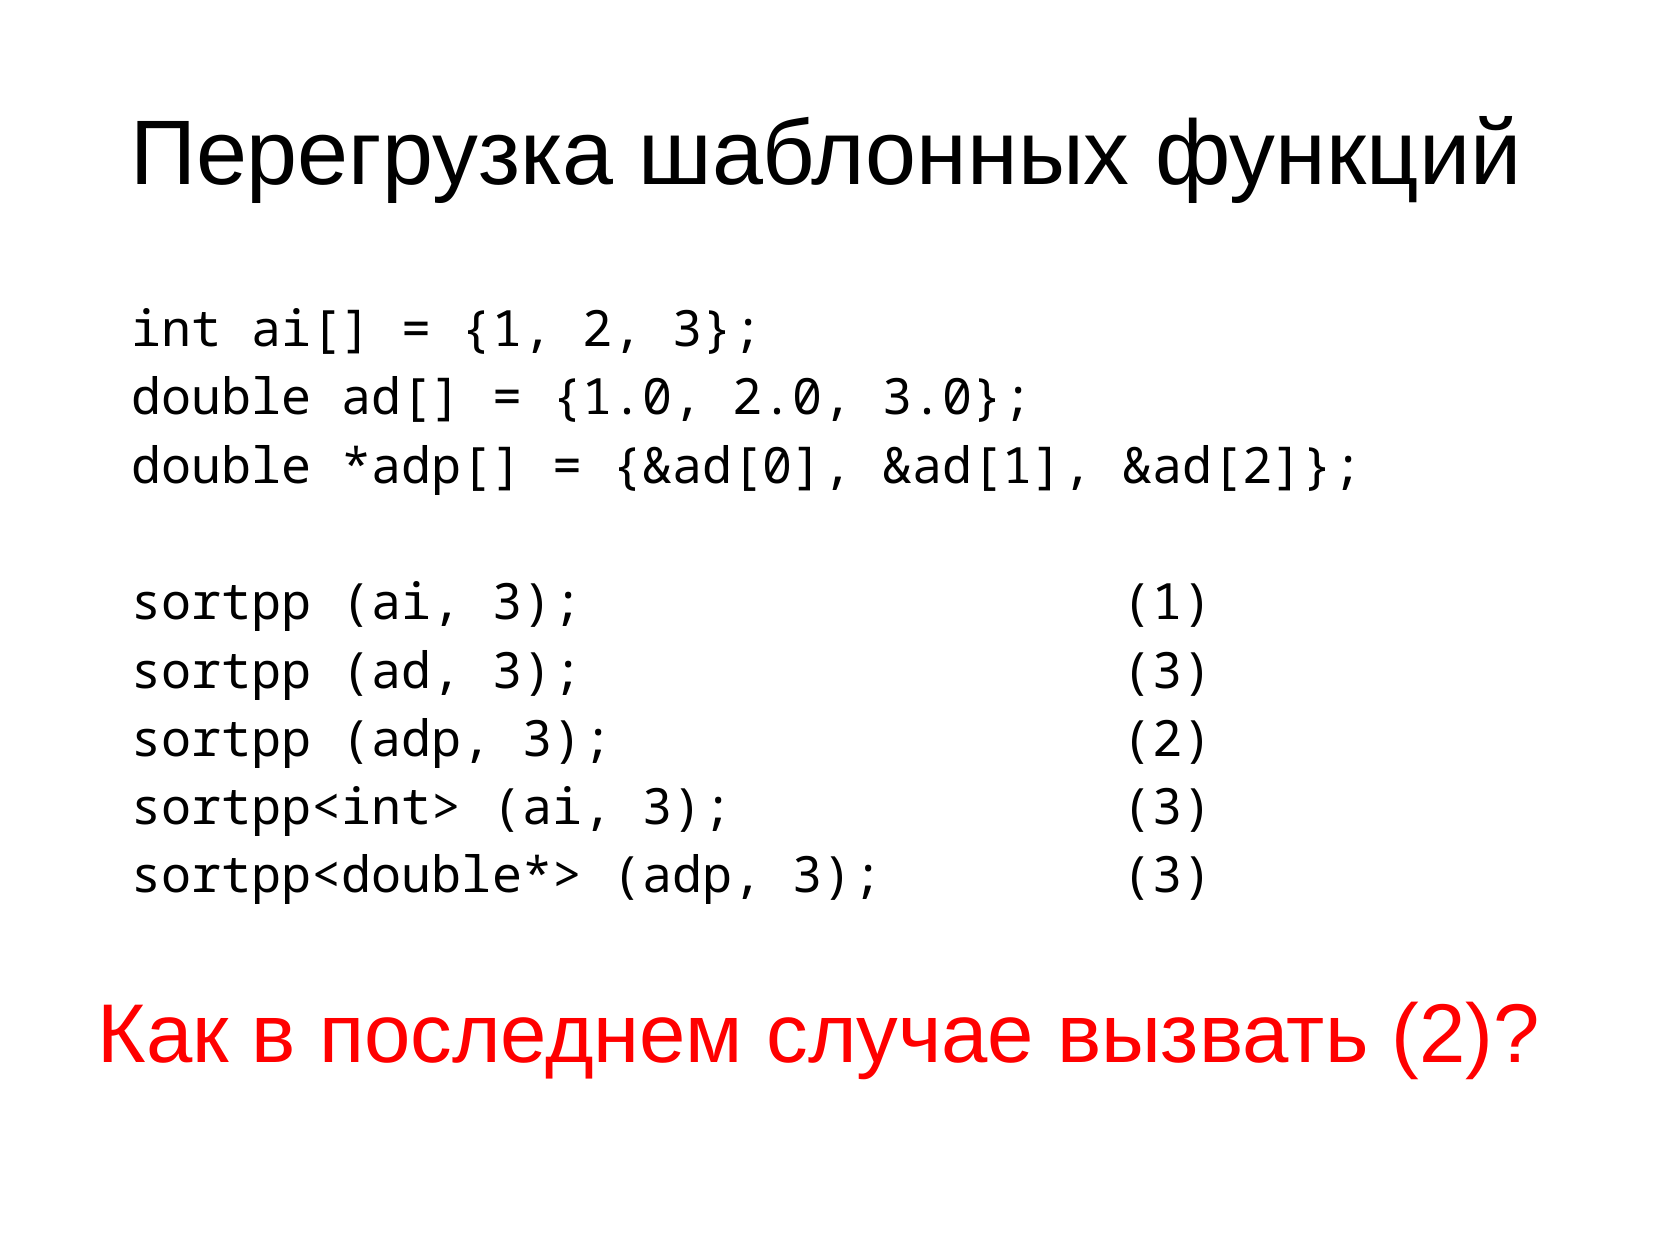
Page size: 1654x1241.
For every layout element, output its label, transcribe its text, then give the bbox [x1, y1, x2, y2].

title Перегрузка шаблонных функций [82, 49, 1571, 257]
title Как в последнем случае вызвать (2)? [75, 930, 1564, 1138]
subtitle int ai[] = {1, 2, 3}; double ad[] = {1.0, 2.0, 3.0}; double *adp[] = {&ad[0], &ad[1], &ad[2]}; sortpp (ai, 3); (1) sortpp (ad, 3); (3) sortpp (adp, 3); (2) sortpp<int> (ai, 3); (3) sortpp<double*> (adp, 3); (3) [71, 240, 1561, 961]
